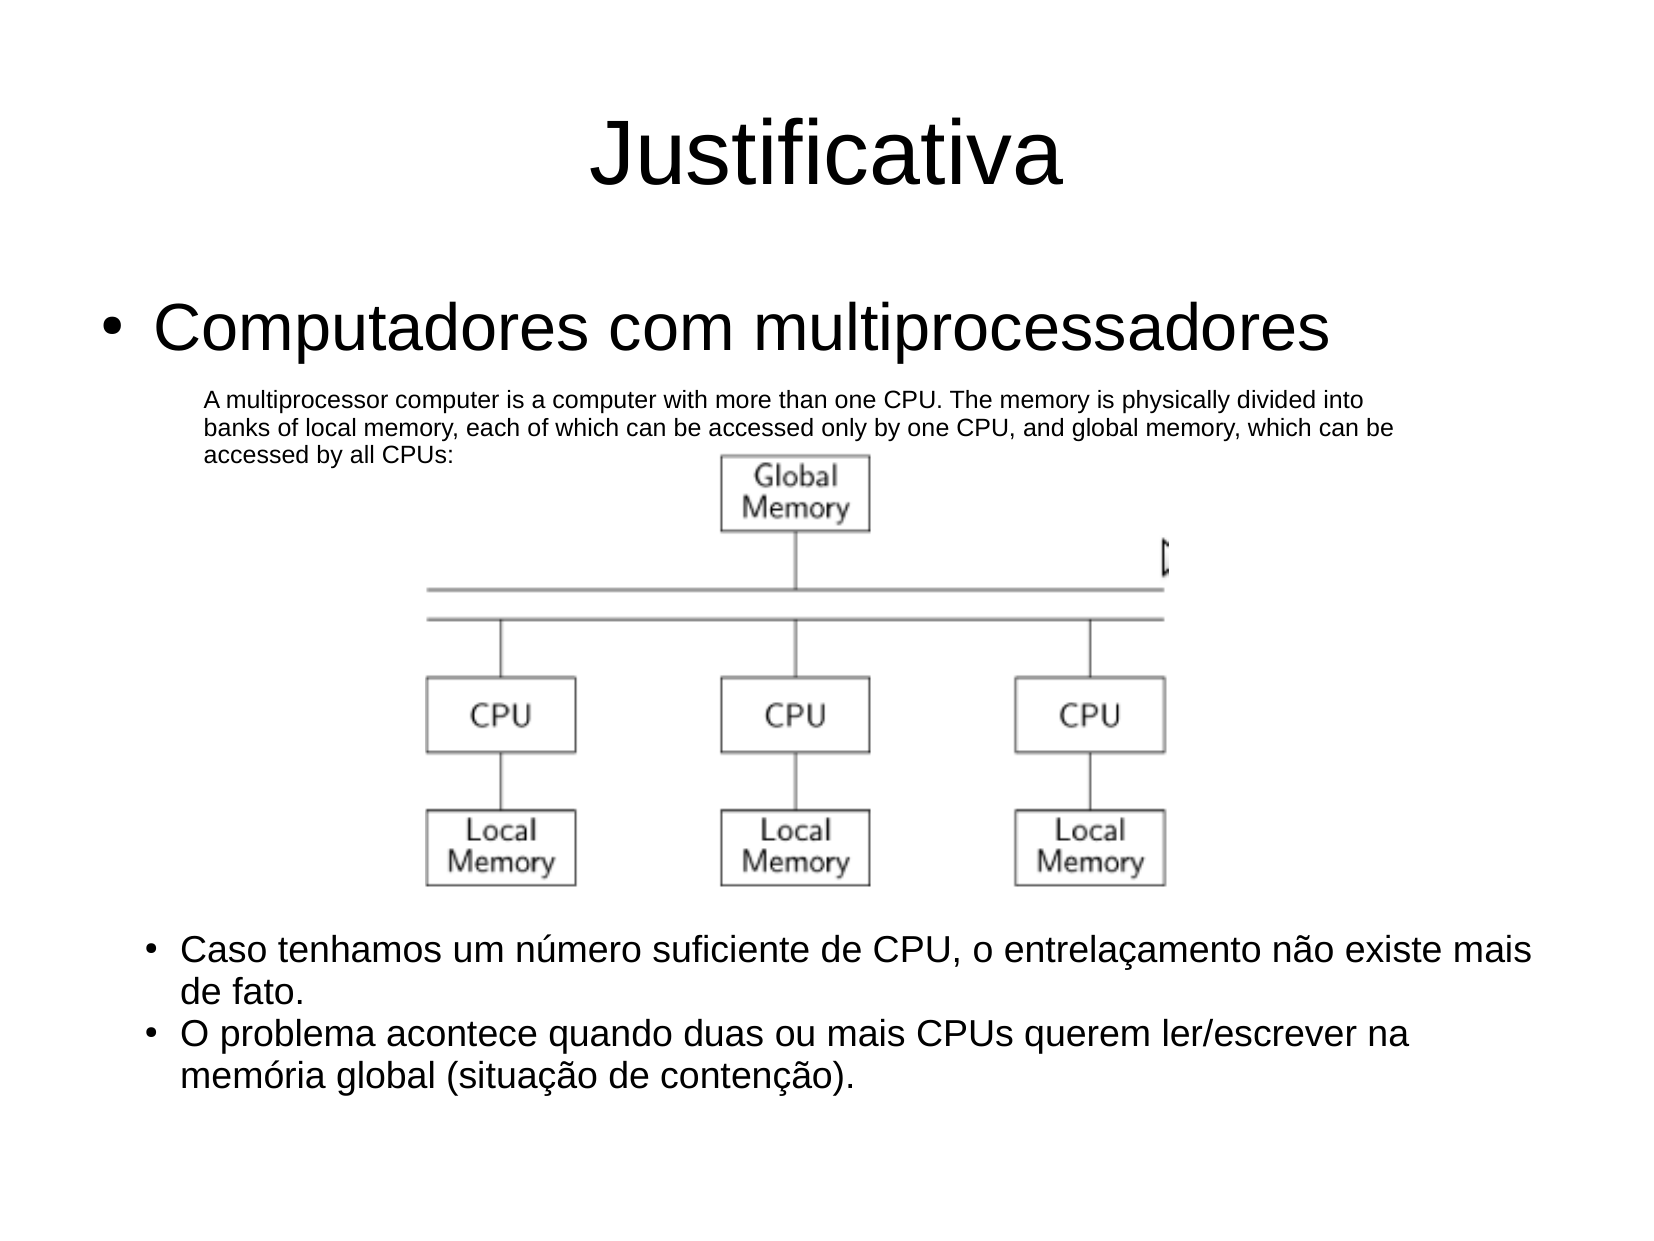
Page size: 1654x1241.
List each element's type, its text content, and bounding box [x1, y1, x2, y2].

picture [425, 525, 1169, 914]
text_box A multiprocessor computer is a computer with more than one CPU. The memory is physically divided into banks of local memory, each of which can be accessed only by one CPU, and global memory, which can be accessed by all CPUs: [188, 377, 1417, 525]
list Computadores com multiprocessadores [82, 290, 1538, 1010]
text_box Caso tenhamos um número suficiente de CPU, o entrelaçamento não existe mais de fato. O problema acontece quando duas ou mais CPUs querem ler/escrever na memória global (situação de contenção). [129, 921, 1560, 1105]
title Justificativa [82, 49, 1571, 257]
